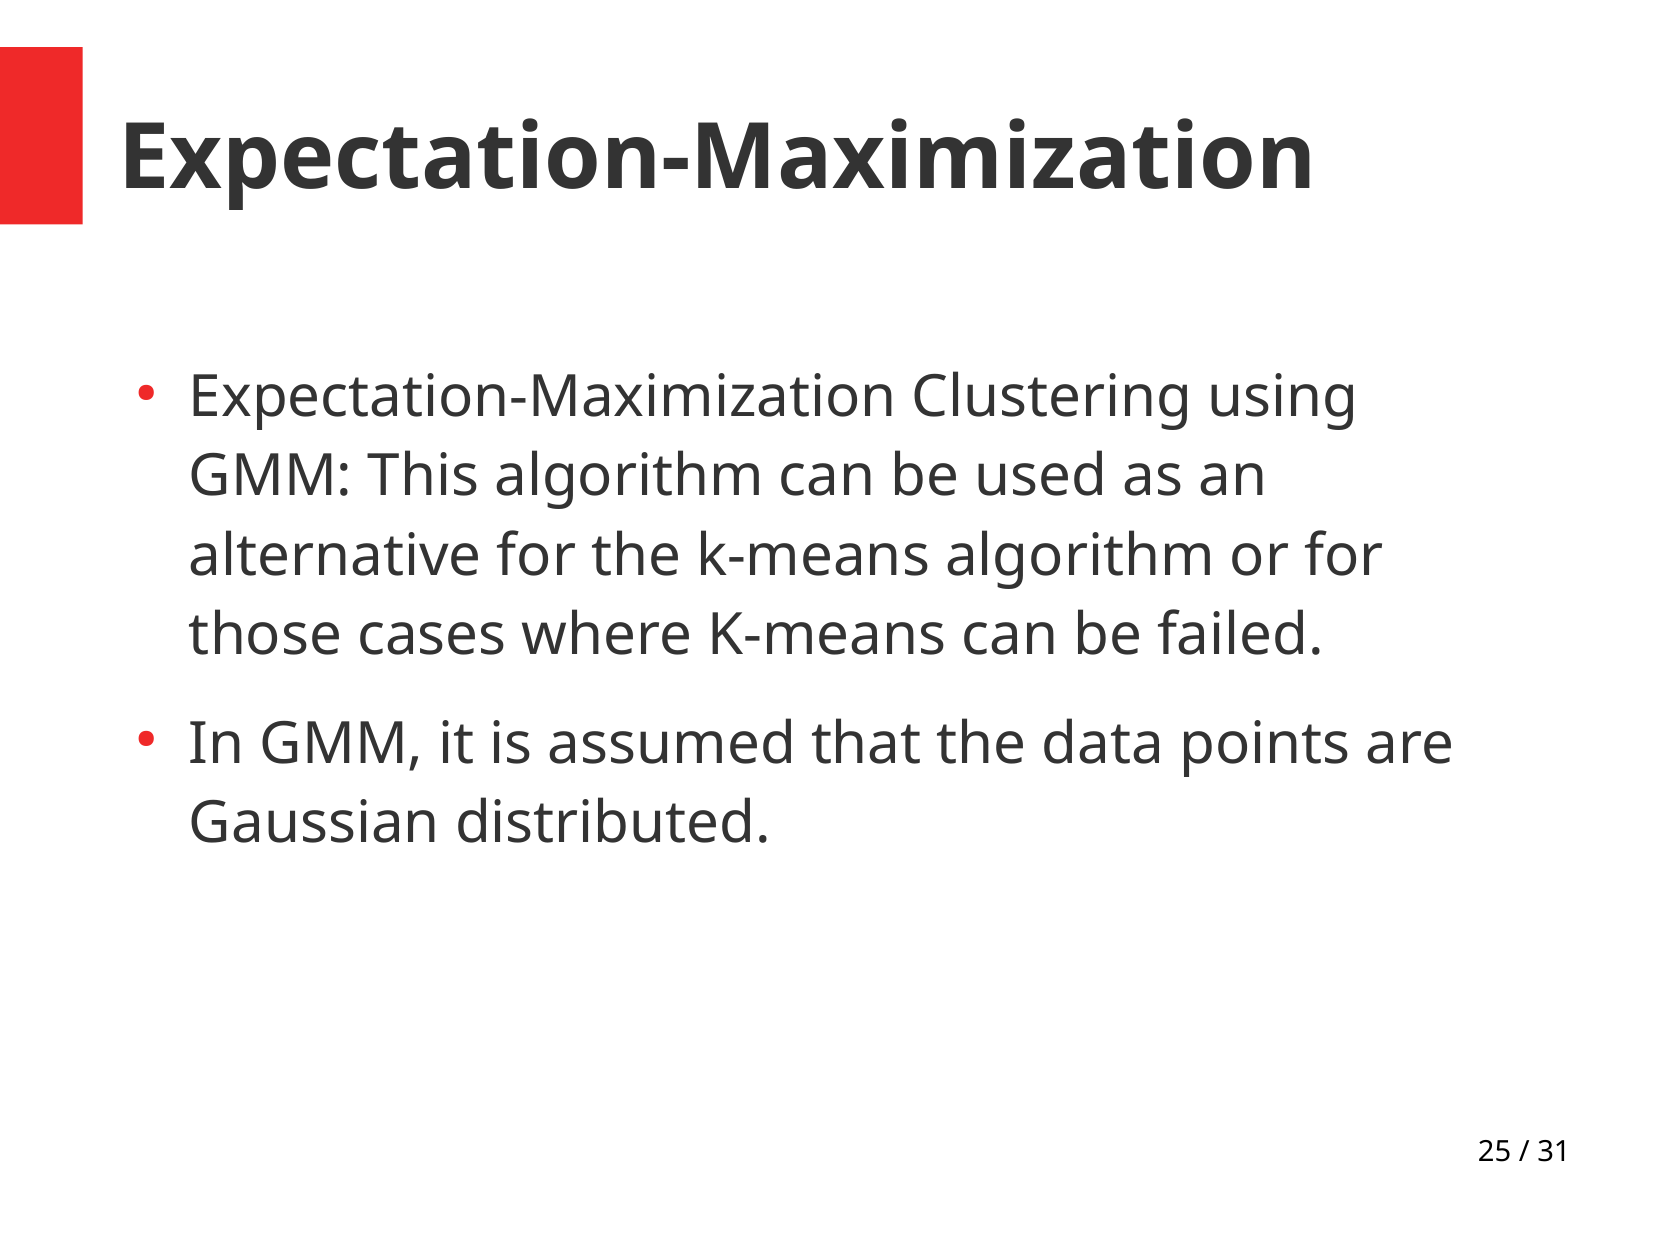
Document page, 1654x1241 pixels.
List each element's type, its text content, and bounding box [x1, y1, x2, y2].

title Expectation-Maximization [118, 49, 1571, 257]
list Expectation-Maximization Clustering using GMM: This algorithm can be used as an alternative for the k-means algorithm or for those cases where K-means can be failed. In GMM, it is assumed that the data points are Gaussian distributed. [118, 354, 1536, 1074]
